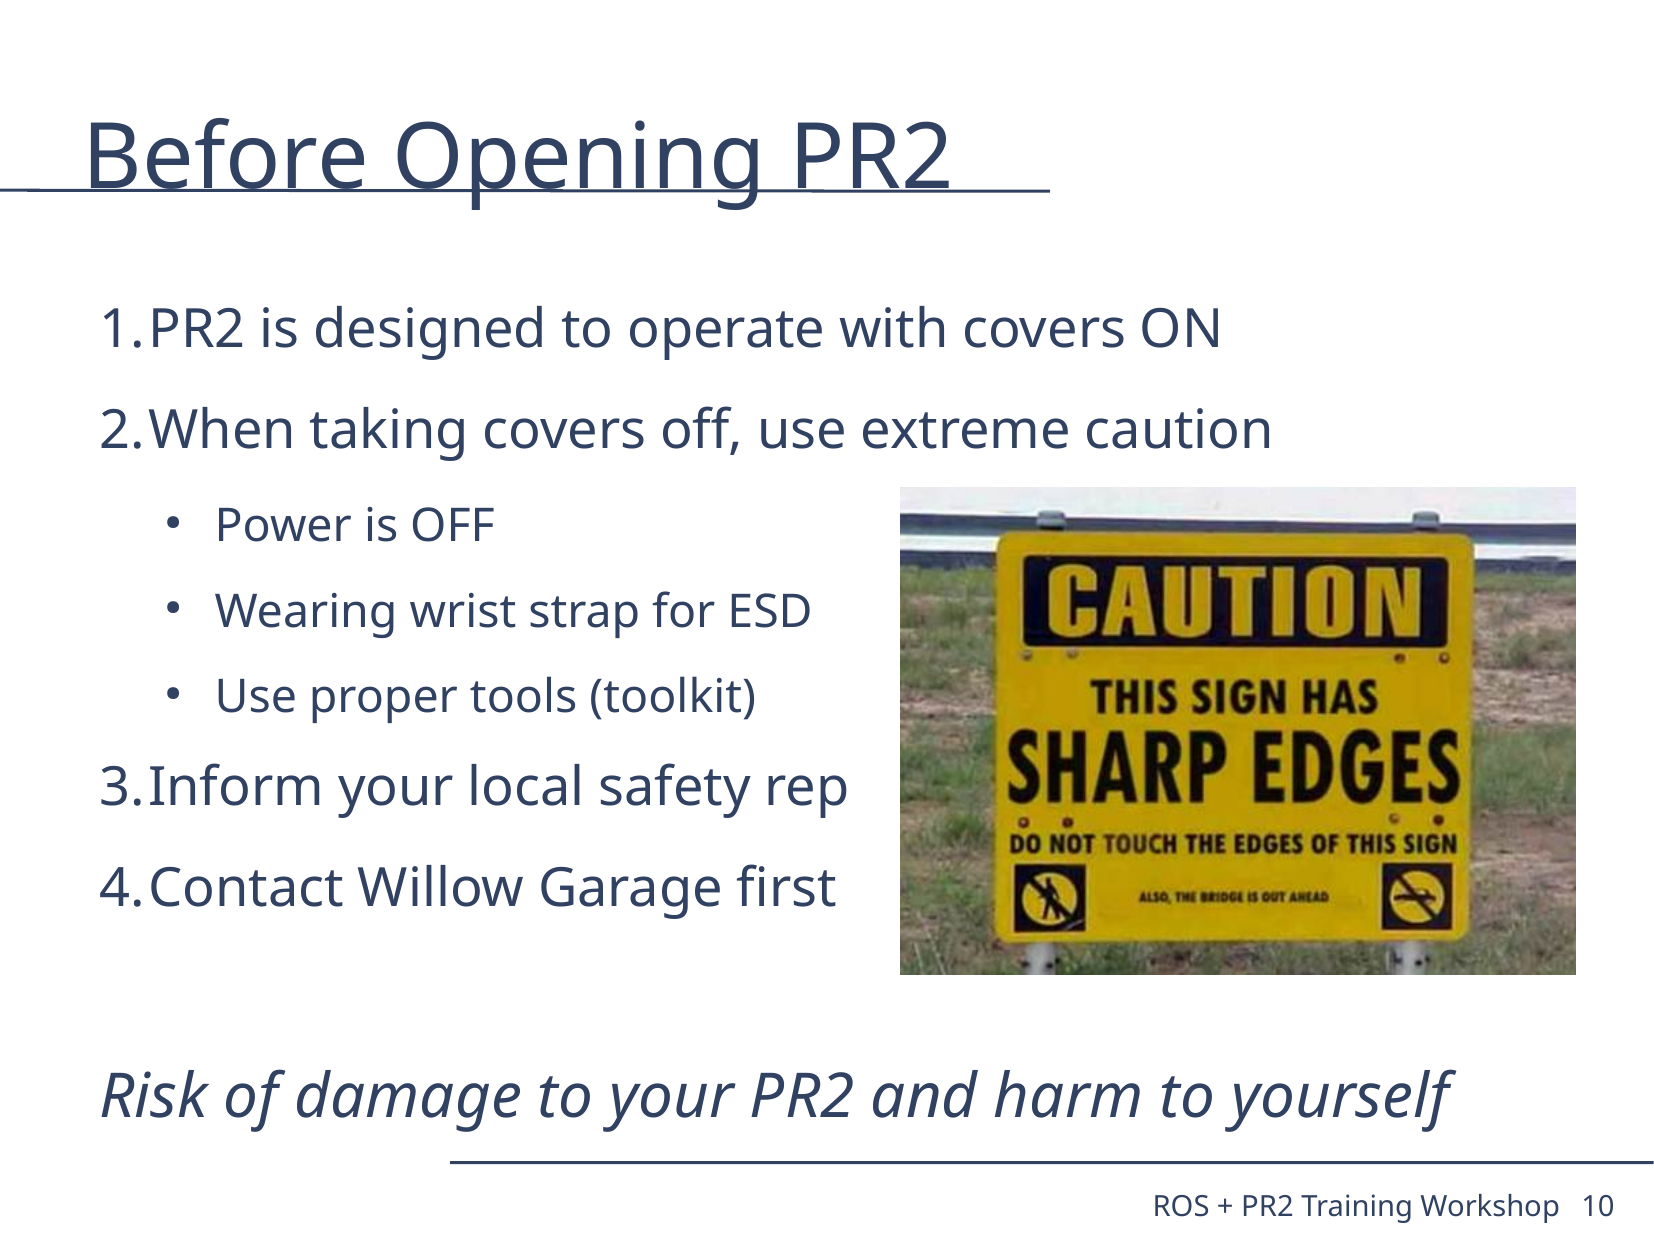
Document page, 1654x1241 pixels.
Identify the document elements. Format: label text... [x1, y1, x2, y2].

title Before Opening PR2 [82, 49, 1571, 257]
list PR2 is designed to operate with covers ON When taking covers off, use extreme caution Power is OFF Wearing wrist strap for ESD Use proper tools (toolkit) Inform your local safety rep Contact Willow Garage first Risk of damage to your PR2 and harm to yourself [82, 290, 1571, 1142]
picture [900, 487, 1576, 976]
